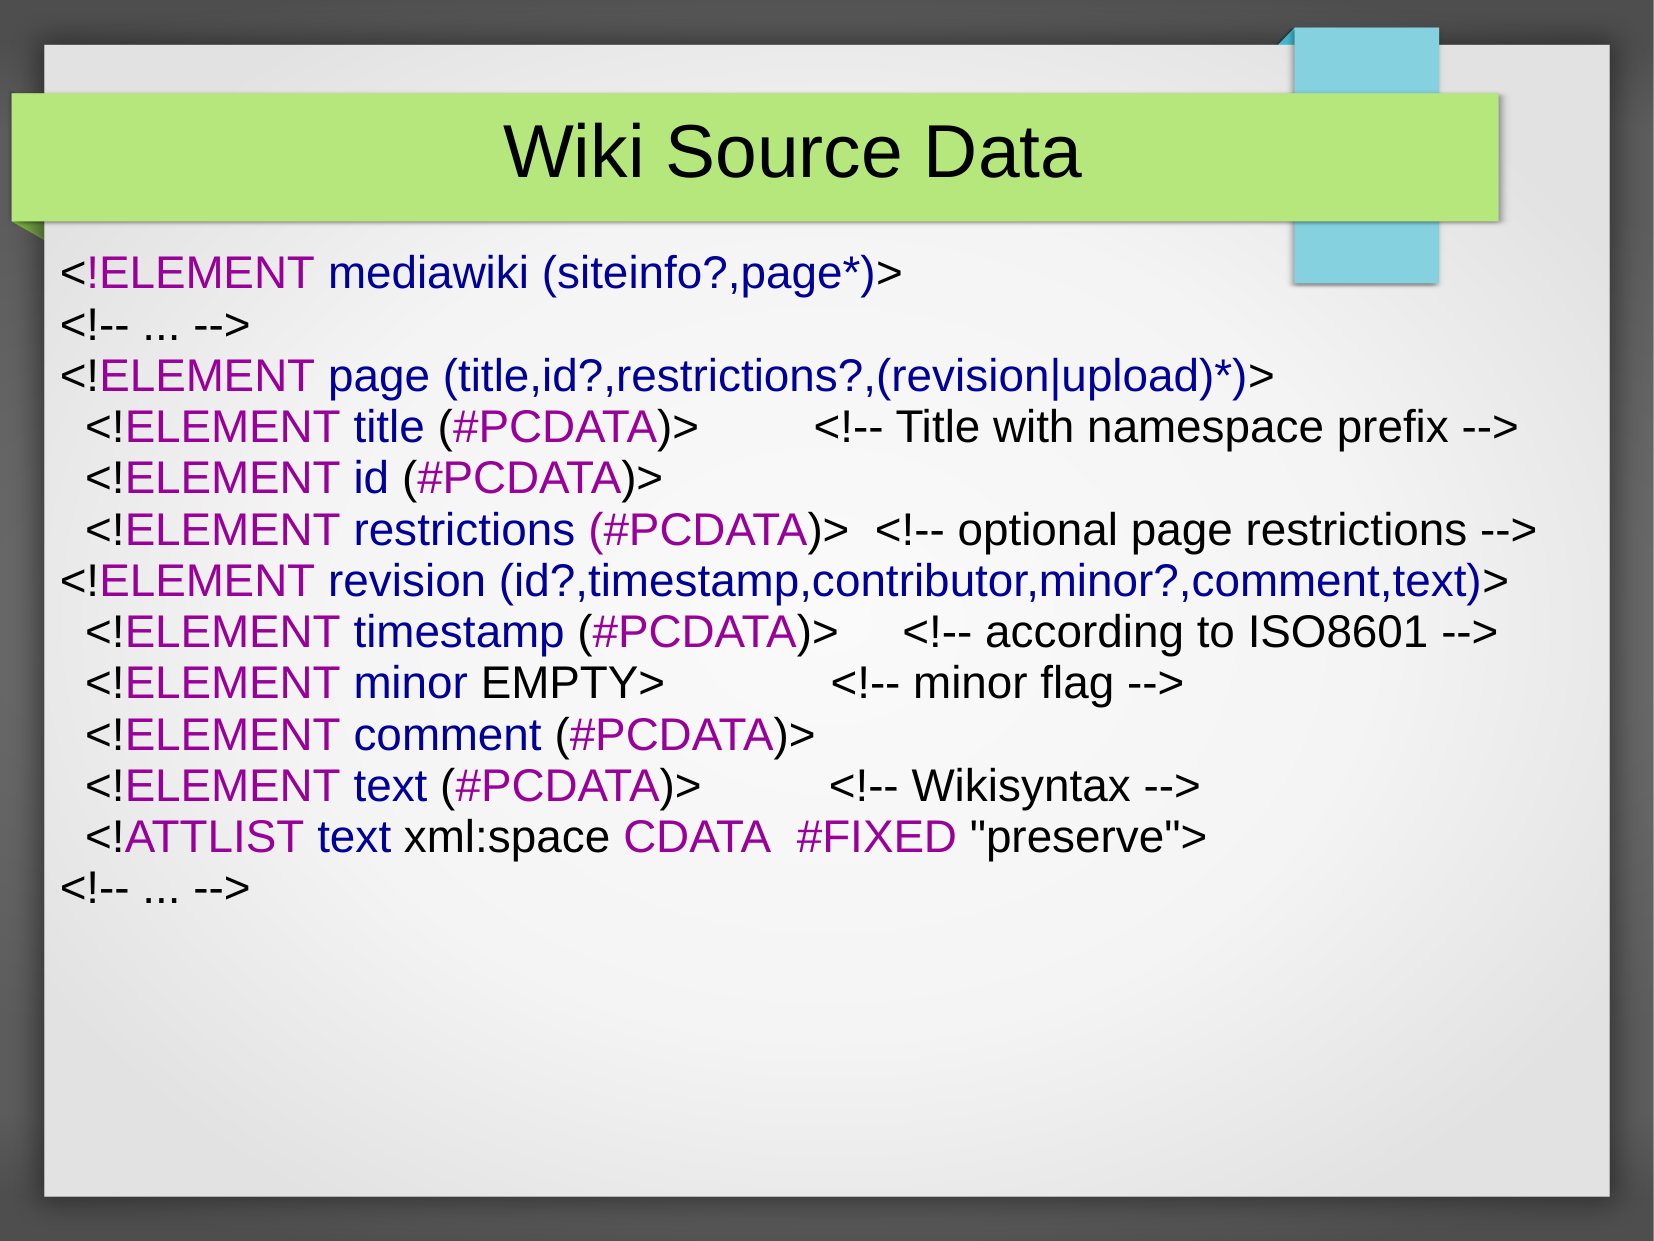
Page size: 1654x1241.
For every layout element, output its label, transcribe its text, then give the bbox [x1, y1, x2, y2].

title Wiki Source Data [0, 47, 1426, 256]
text_box <!ELEMENT mediawiki (siteinfo?,page*)> <!-- ... --> <!ELEMENT page (title,id?,restrictions?,(revision|upload)*)> <!ELEMENT title (#PCDATA)> <!-- Title with namespace prefix --> <!ELEMENT id (#PCDATA)> <!ELEMENT restrictions (#PCDATA)> <!-- optional page restrictions --> <!ELEMENT revision (id?,timestamp,contributor,minor?,comment,text)> <!ELEMENT timestamp (#PCDATA)> <!-- according to ISO8601 --> <!ELEMENT minor EMPTY> <!-- minor flag --> <!ELEMENT comment (#PCDATA)> <!ELEMENT text (#PCDATA)> <!-- Wikisyntax --> <!ATTLIST text xml:space CDATA #FIXED "preserve"> <!-- ... --> [45, 240, 1606, 1186]
picture [0, 0, 1654, 1241]
